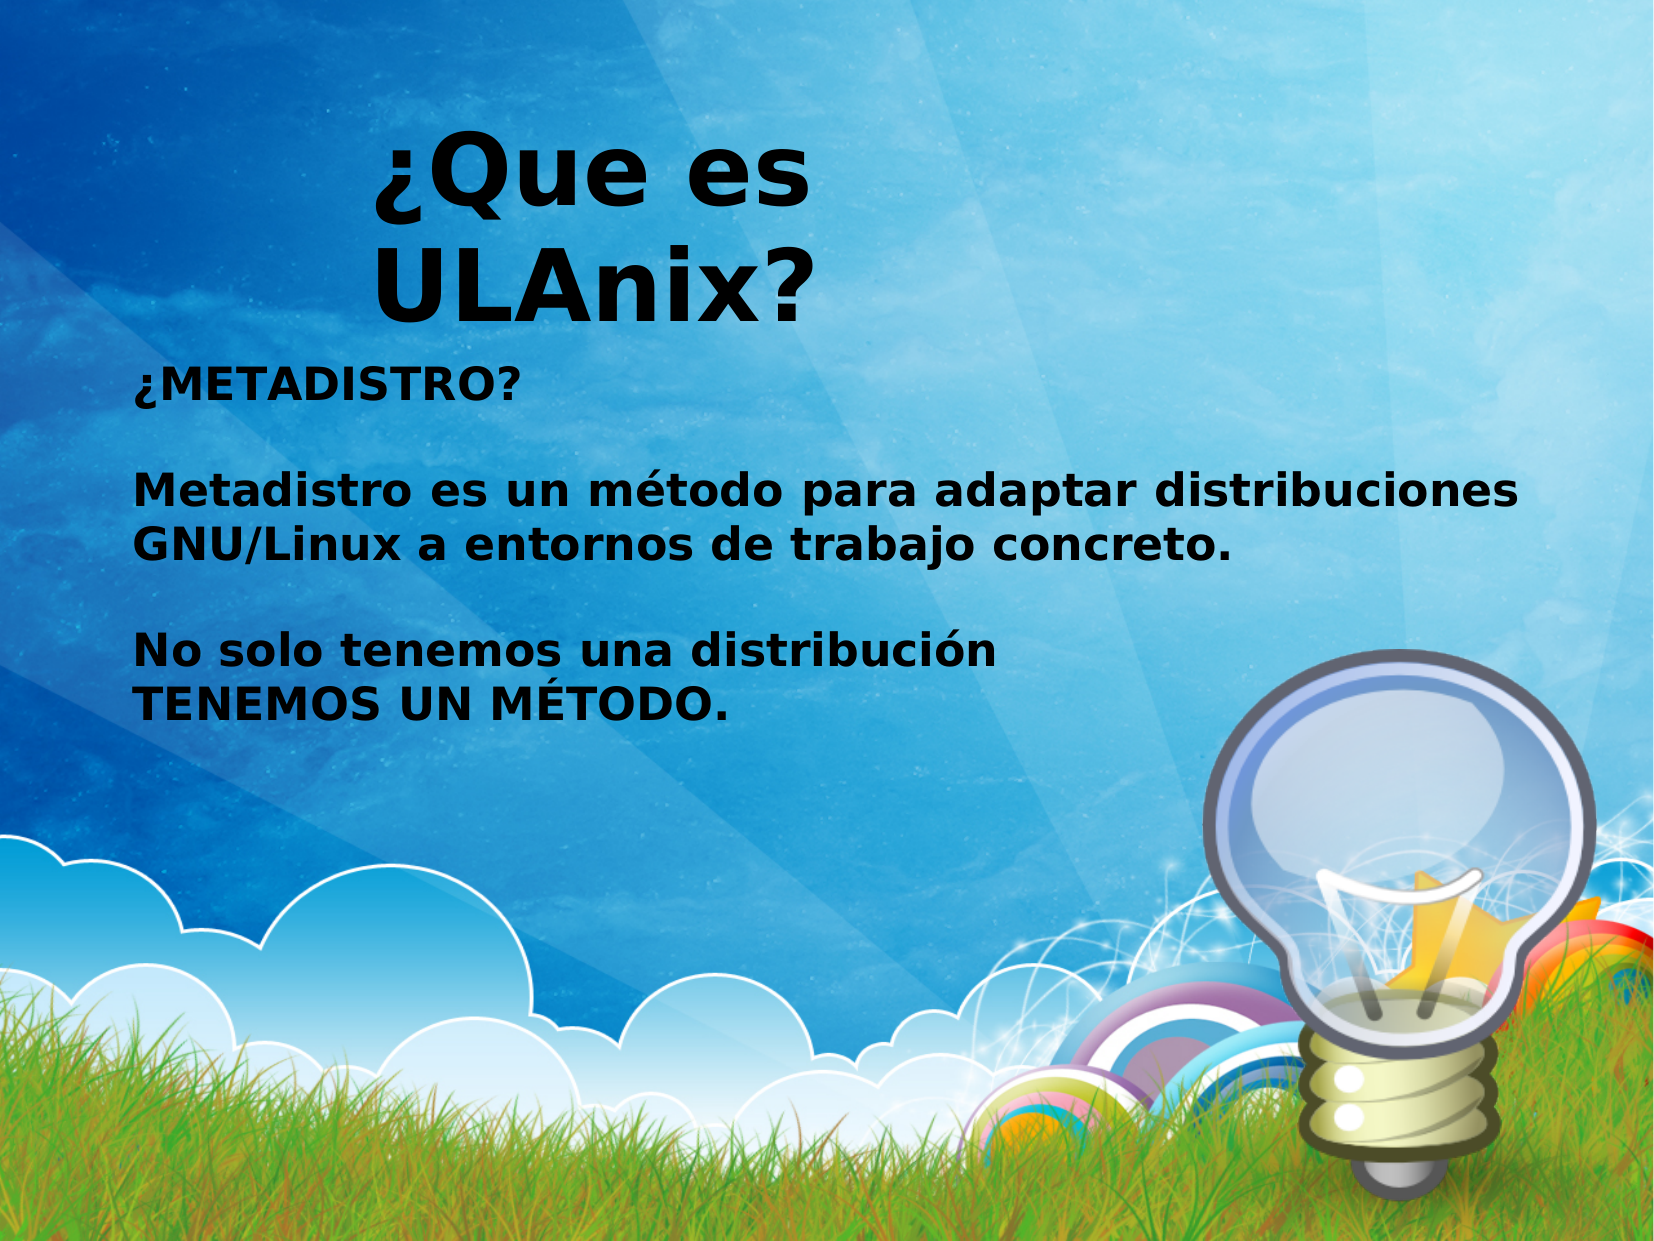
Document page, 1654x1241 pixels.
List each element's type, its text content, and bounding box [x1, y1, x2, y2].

picture [0, 0, 1654, 1241]
text_box ¿METADISTRO? Metadistro es un método para adaptar distribuciones GNU/Linux a entornos de trabajo concreto. No solo tenemos una distribución TENEMOS UN MÉTODO. [118, 350, 1536, 739]
text_box ¿Que es ULAnix? [354, 105, 1300, 237]
